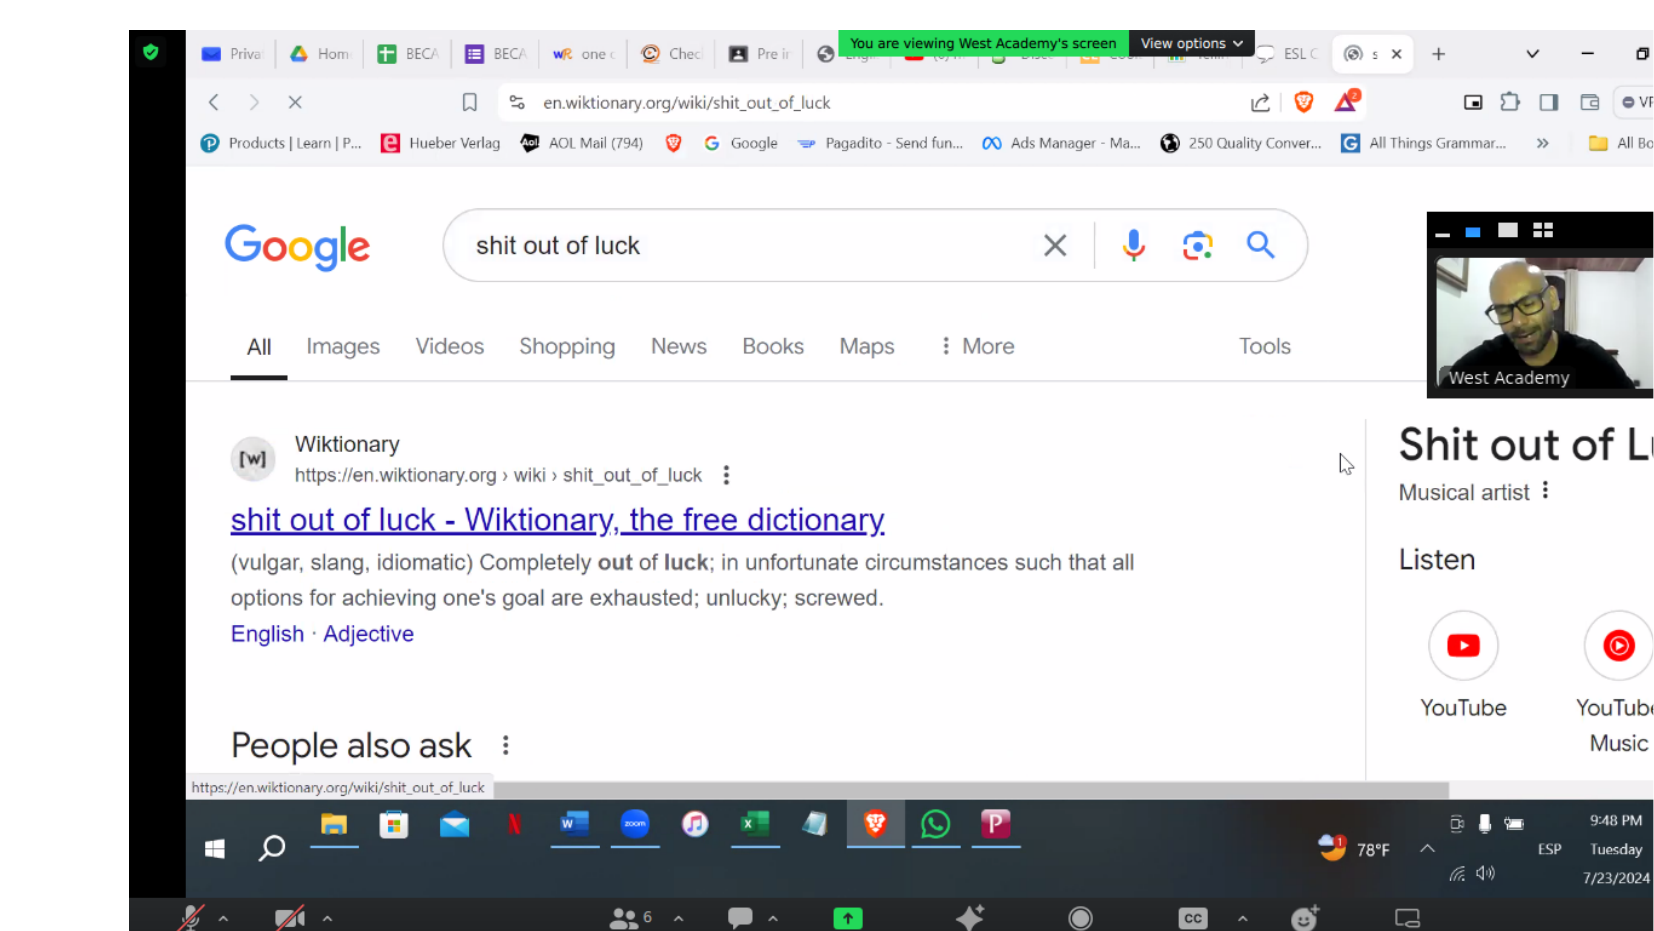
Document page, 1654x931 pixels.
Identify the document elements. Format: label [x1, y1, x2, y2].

picture [129, 30, 1654, 931]
